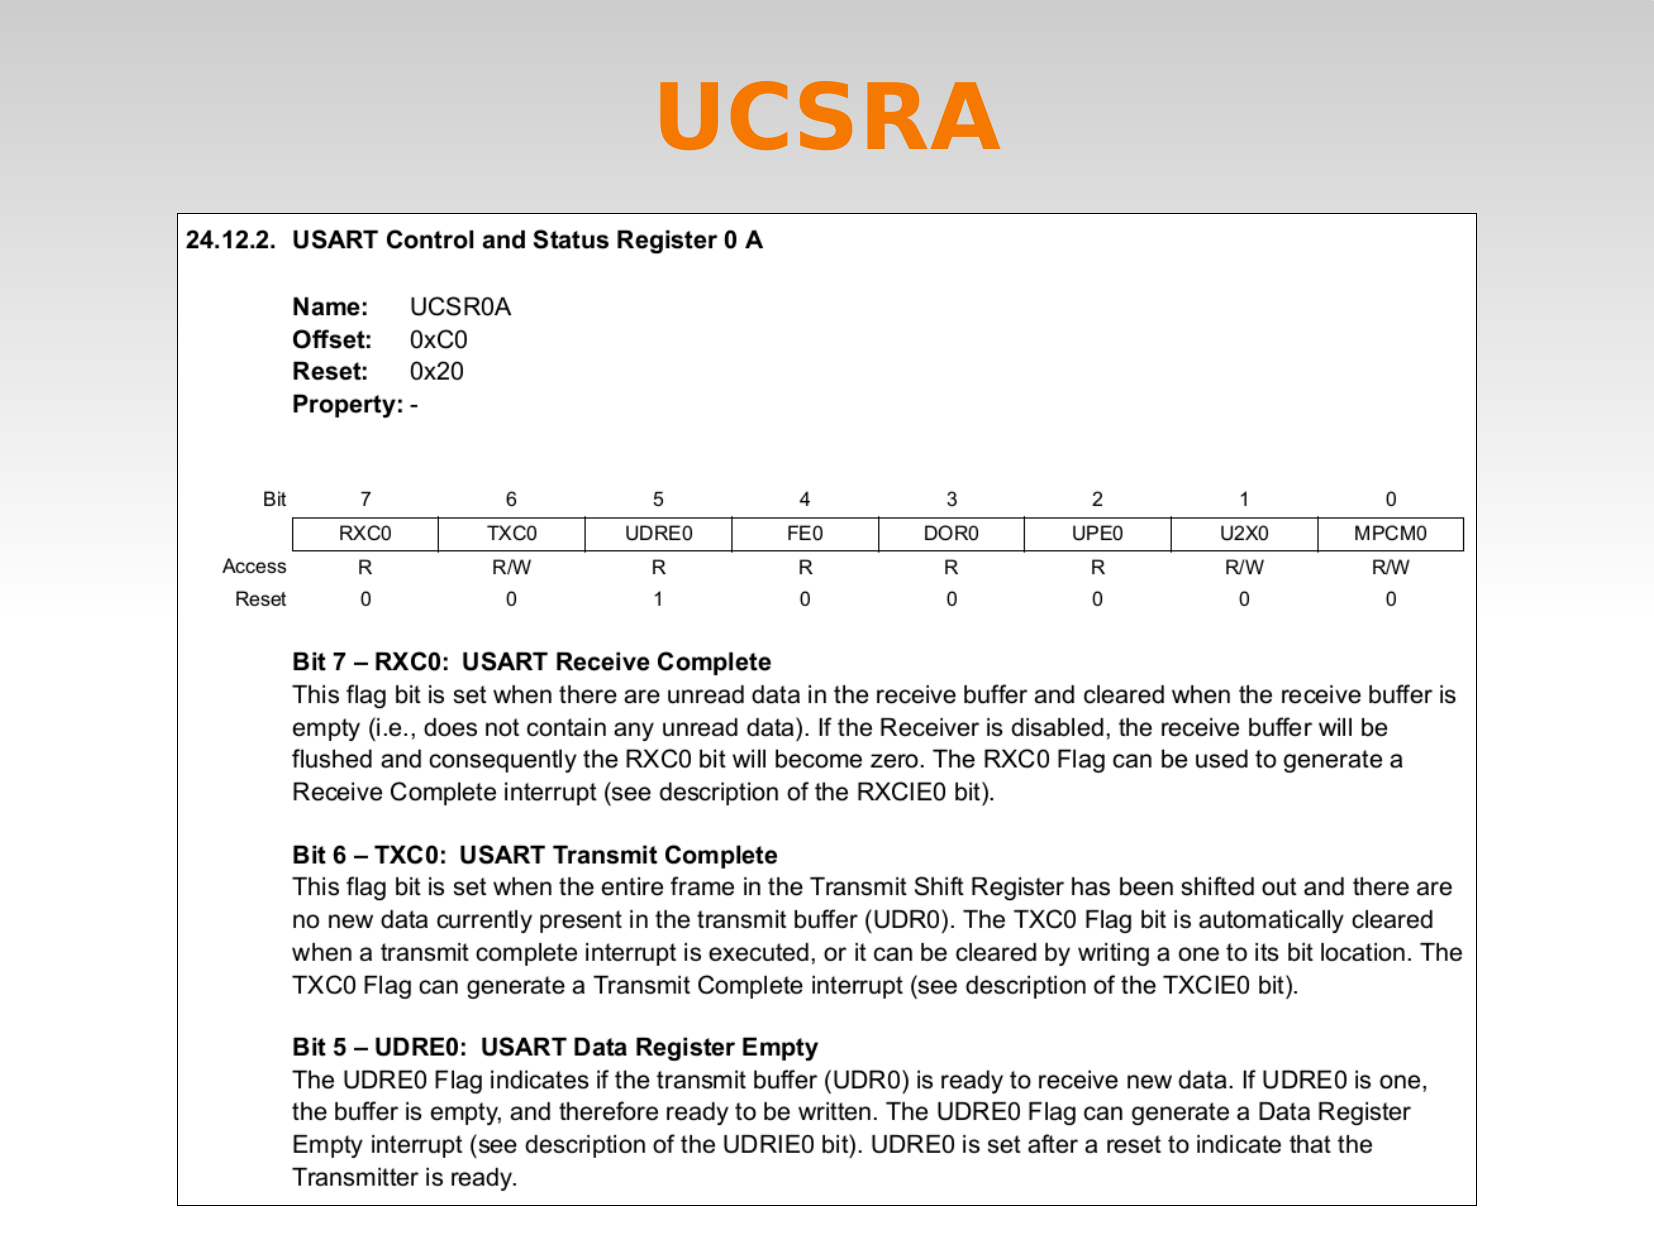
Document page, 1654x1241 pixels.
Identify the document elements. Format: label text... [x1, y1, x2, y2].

picture [177, 213, 1477, 1206]
title UCSRA [82, 13, 1571, 222]
